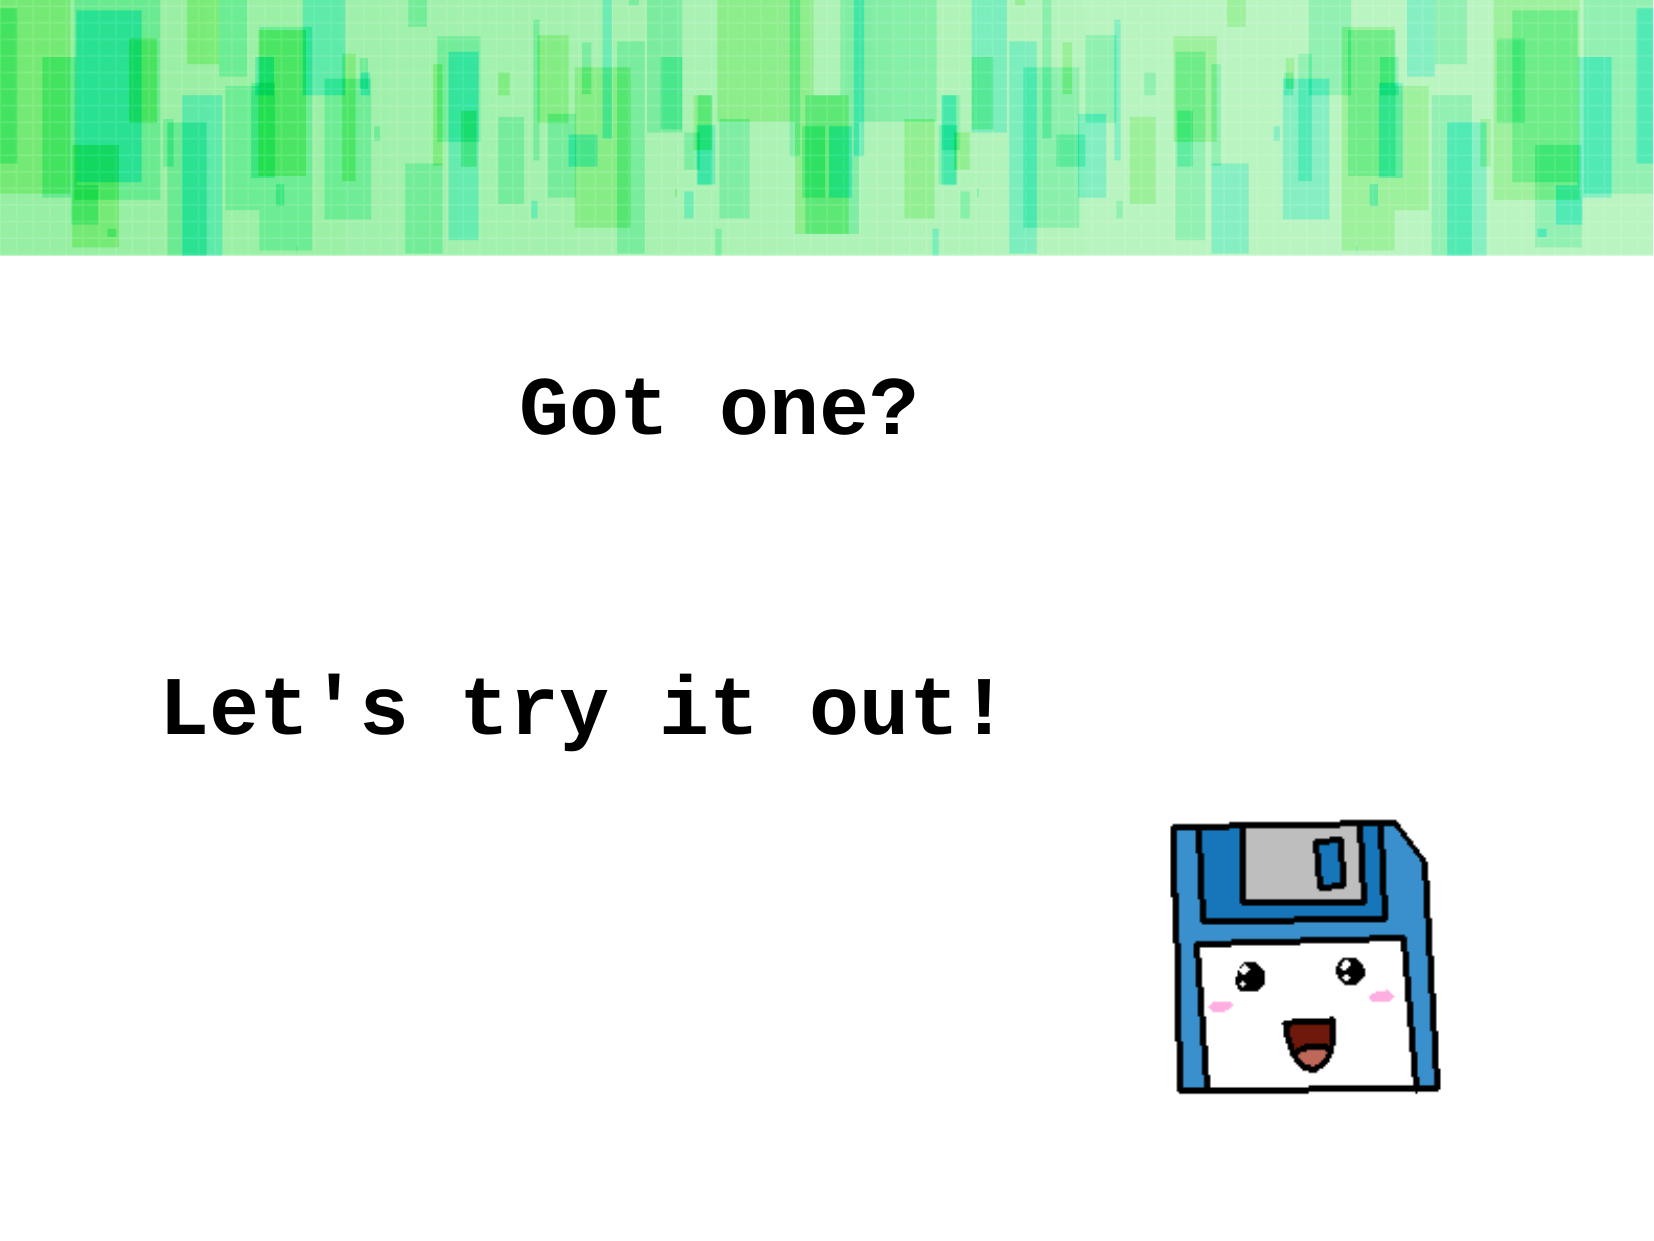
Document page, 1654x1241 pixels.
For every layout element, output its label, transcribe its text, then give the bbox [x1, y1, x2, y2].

picture [0, 0, 1654, 1241]
subtitle Got one? [330, 270, 1111, 556]
text_box Let's try it out! [150, 600, 1021, 826]
